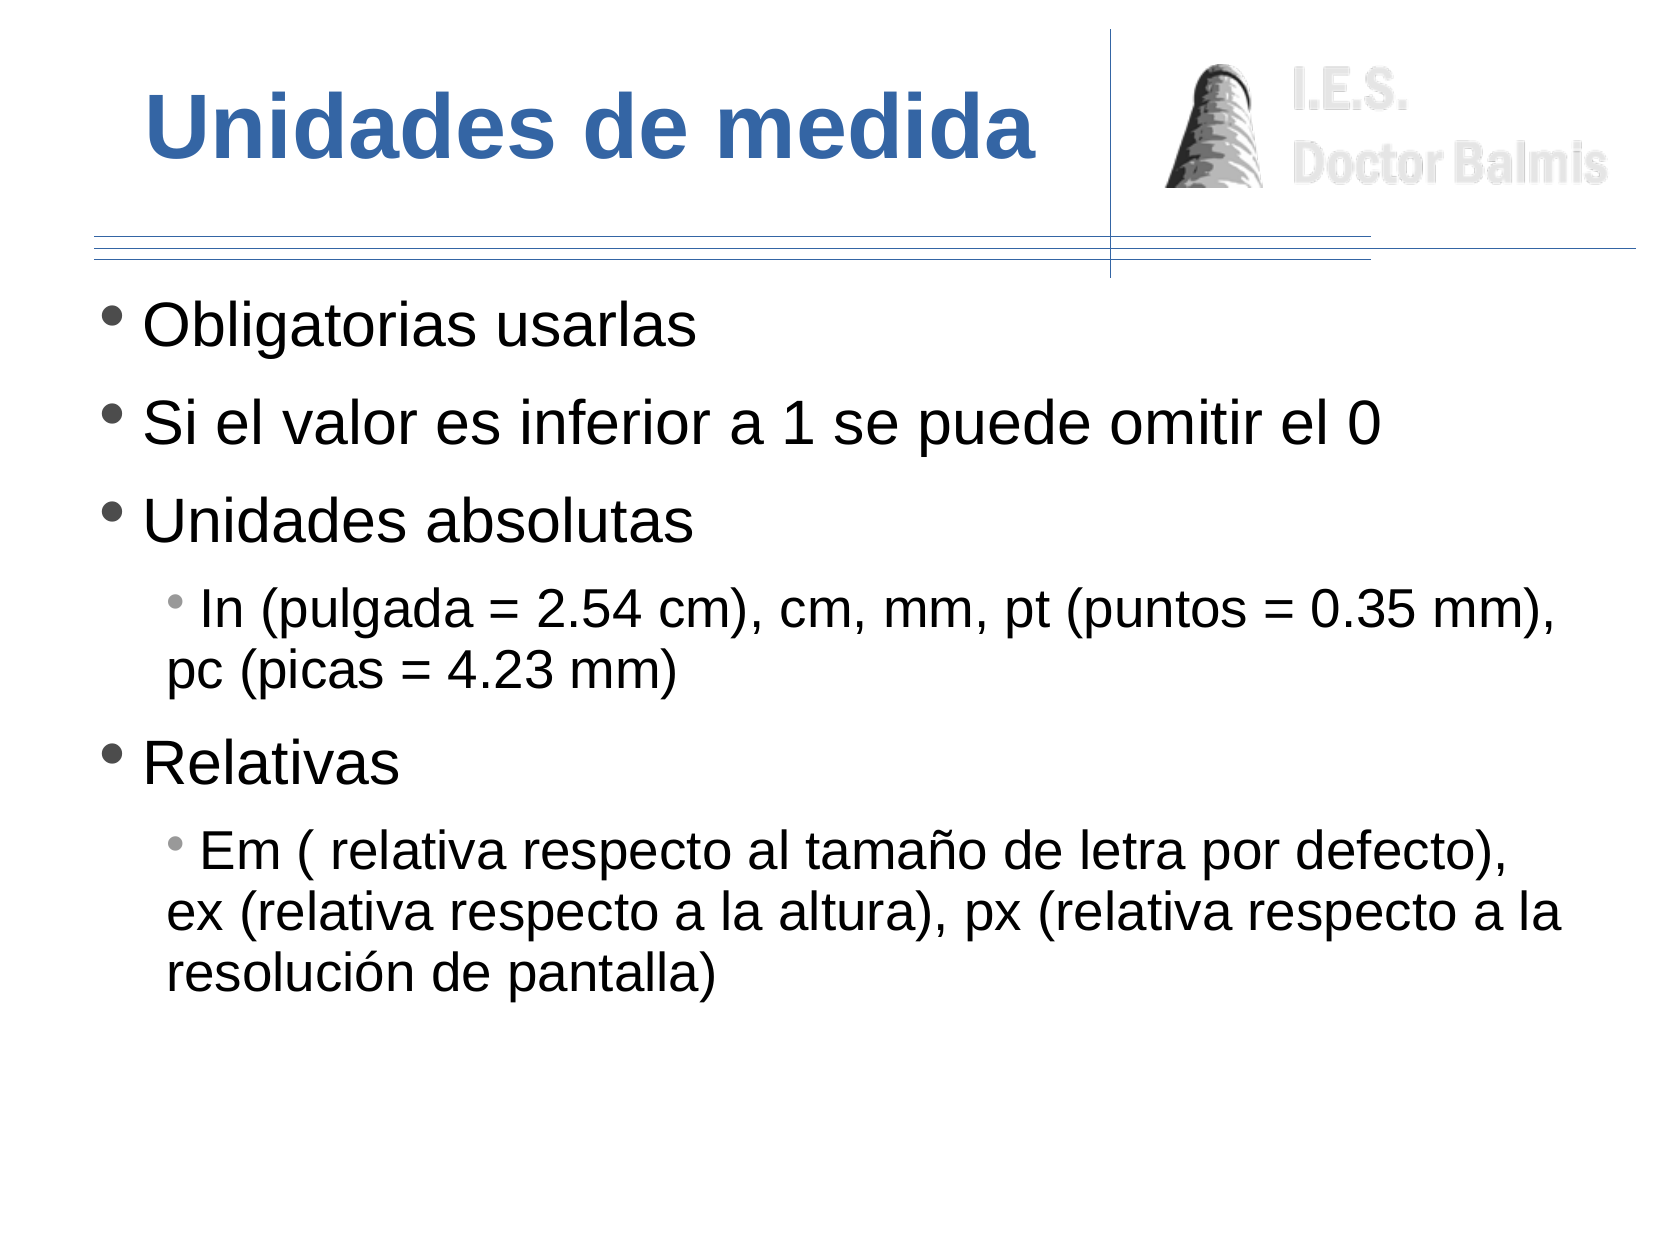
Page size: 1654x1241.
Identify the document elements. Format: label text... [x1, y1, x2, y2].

picture [1133, 64, 1619, 188]
list Obligatorias usarlas Si el valor es inferior a 1 se puede omitir el 0 Unidades absolutas In (pulgada = 2.54 cm), cm, mm, pt (puntos = 0.35 mm), pc (picas = 4.23 mm) Relativas Em ( relativa respecto al tamaño de letra por defecto), ex (relativa respecto a la altura), px (relativa respecto a la resolución de pantalla) [82, 290, 1571, 1010]
title Unidades de medida [118, 23, 1063, 231]
